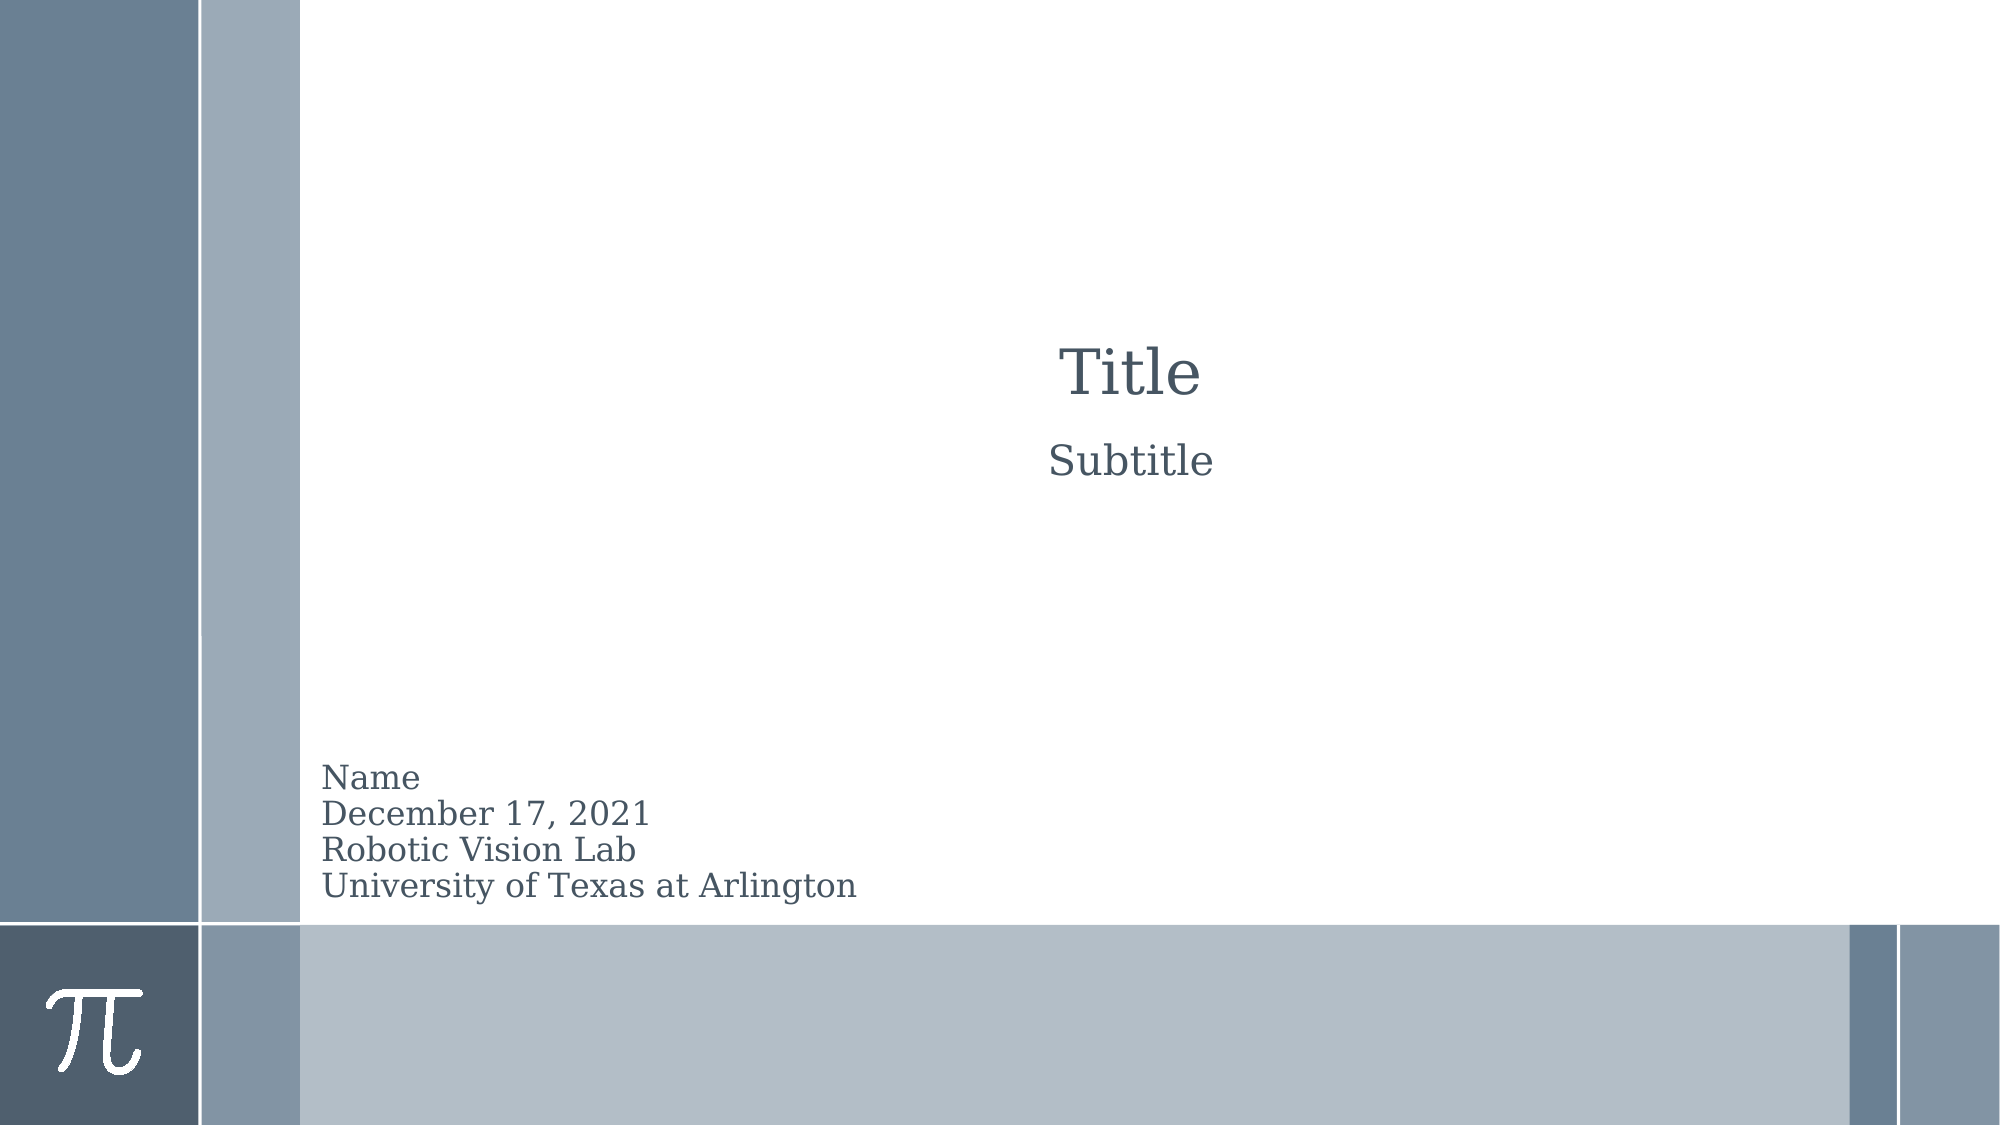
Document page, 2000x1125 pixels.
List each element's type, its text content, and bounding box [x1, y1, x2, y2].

text_box Name December 17, 2021 Robotic Vision Lab University of Texas at Arlington [306, 754, 885, 930]
text_box Title Subtitle [312, 179, 1950, 646]
